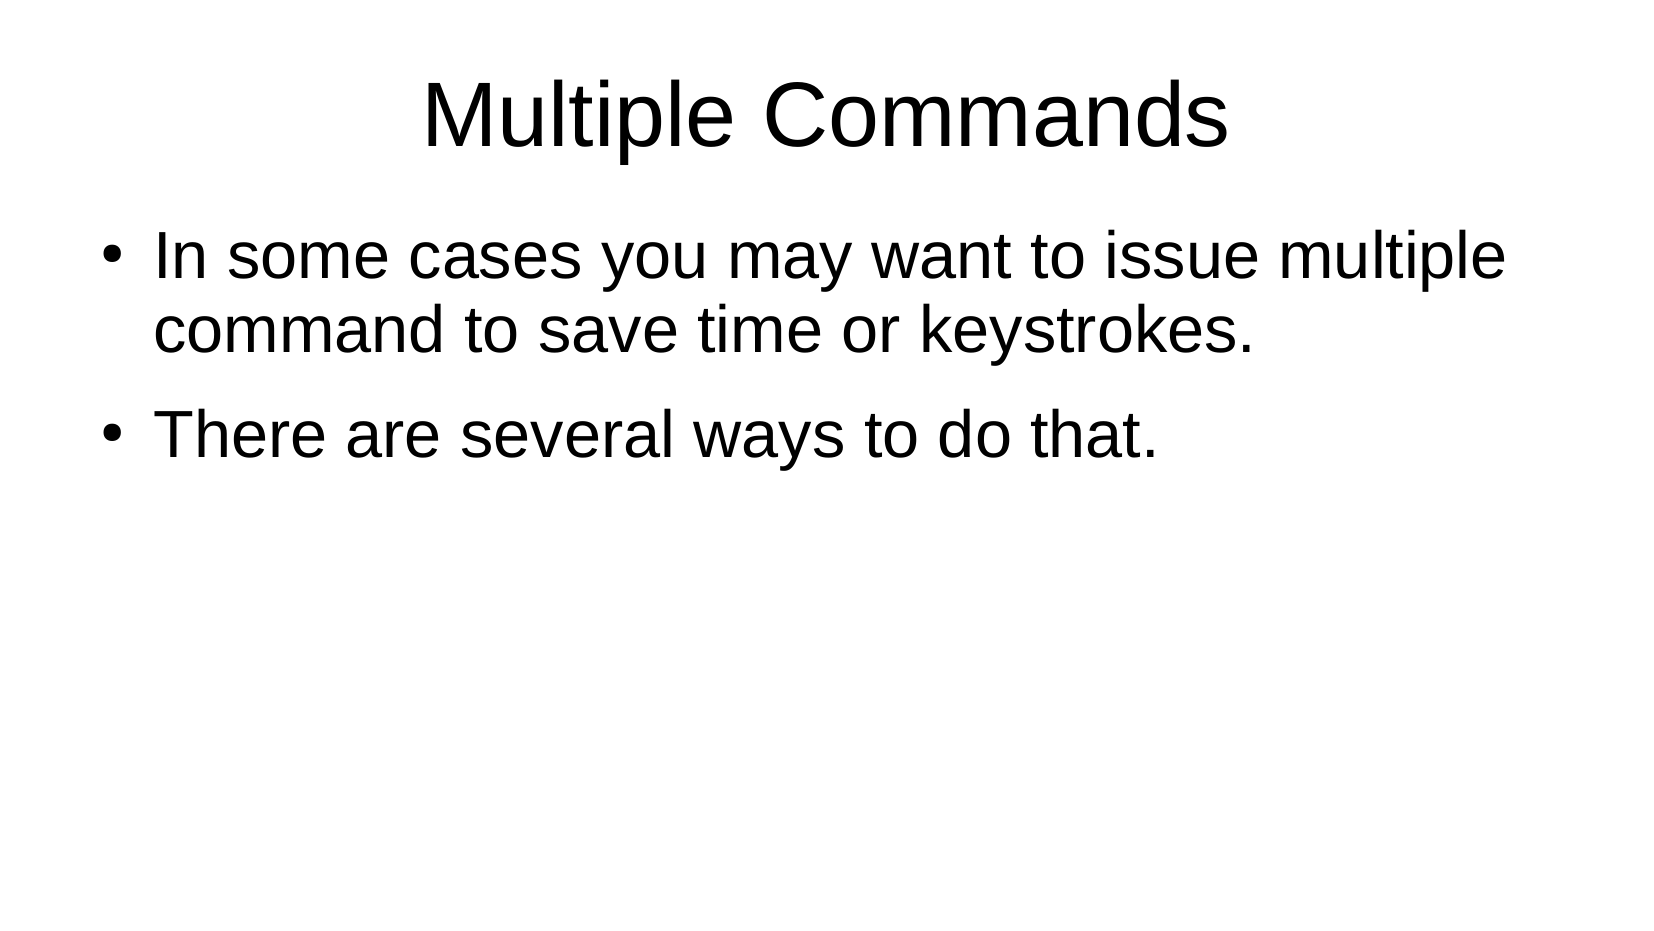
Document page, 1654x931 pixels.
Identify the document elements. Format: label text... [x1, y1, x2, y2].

title Multiple Commands [82, 37, 1571, 193]
list In some cases you may want to issue multiple command to save time or keystrokes. There are several ways to do that. [82, 217, 1571, 758]
